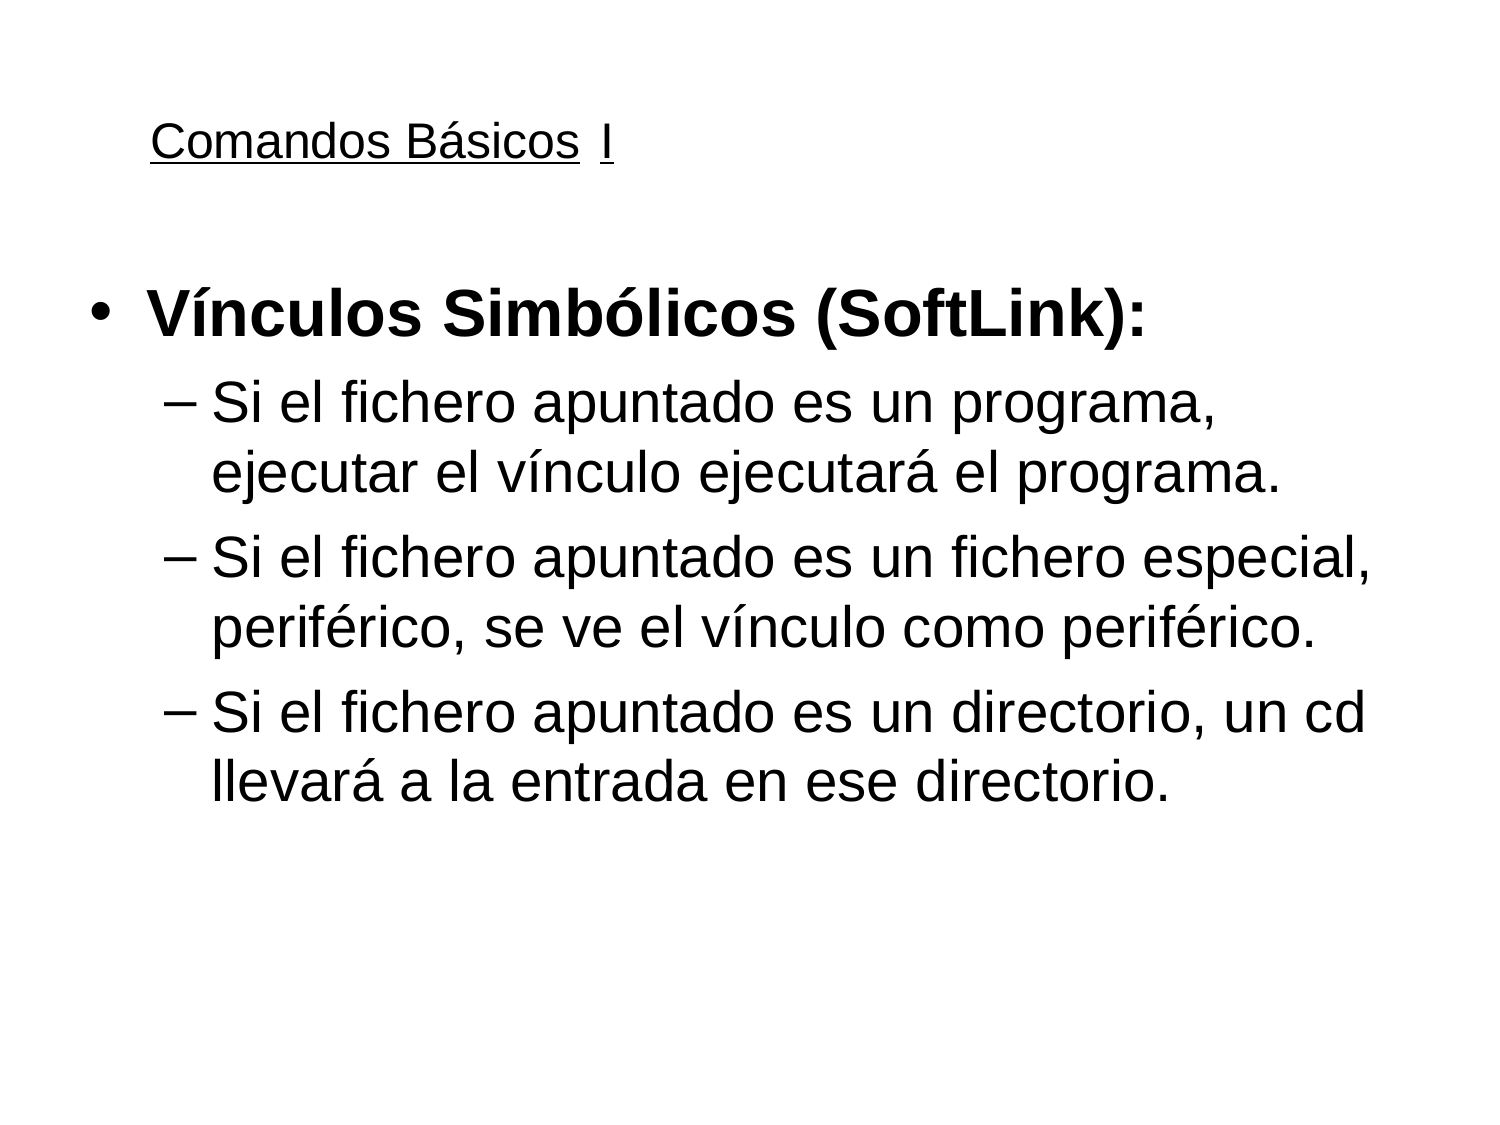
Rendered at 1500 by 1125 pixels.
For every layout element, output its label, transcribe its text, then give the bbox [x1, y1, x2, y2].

list Vínculos Simbólicos (SoftLink): Si el fichero apuntado es un programa, ejecutar el vínculo ejecutará el programa. Si el fichero apuntado es un fichero especial, periférico, se ve el vínculo como periférico. Si el fichero apuntado es un directorio, un cd llevará a la entrada en ese directorio. [75, 262, 1426, 1006]
title Comandos Básicos I [75, 45, 1426, 233]
